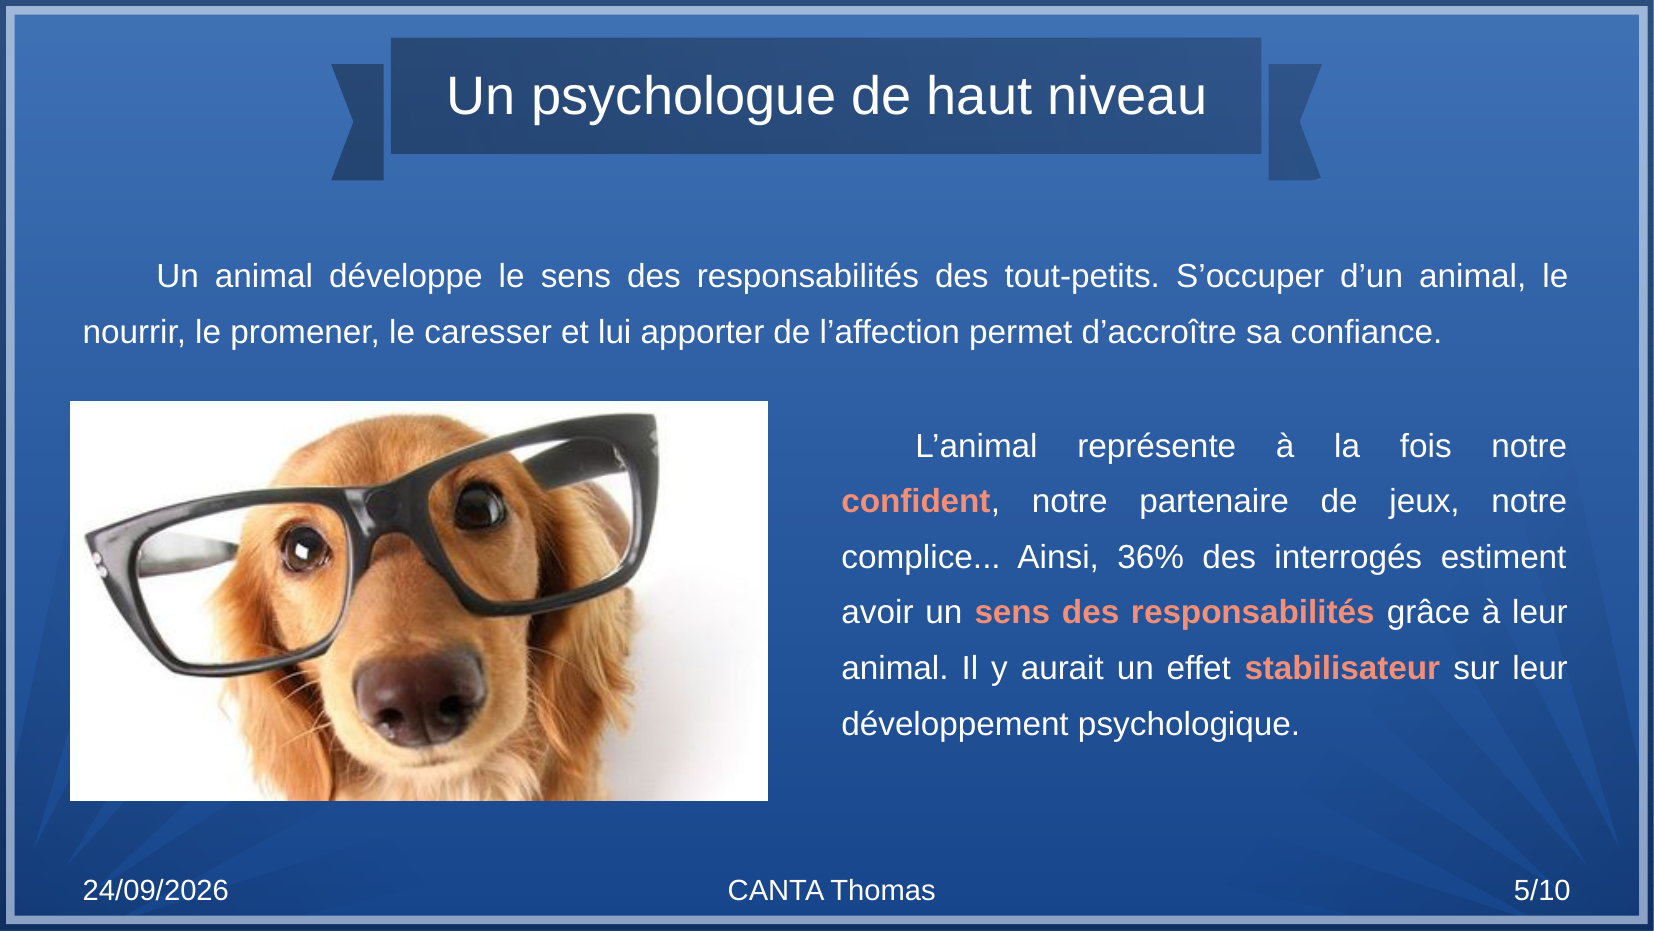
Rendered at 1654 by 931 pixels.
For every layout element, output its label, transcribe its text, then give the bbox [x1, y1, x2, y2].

text_box L’animal représente à la fois notre confident, notre partenaire de jeux, notre complice... Ainsi, 36% des interrogés estiment avoir un sens des responsabilités grâce à leur animal. Il y aurait un effet stabilisateur sur leur développement psychologique. [826, 401, 1583, 750]
picture [70, 401, 768, 801]
text_box Un animal développe le sens des responsabilités des tout-petits. S’occuper d’un animal, le nourrir, le promener, le caresser et lui apporter de l’affection permet d’accroître sa confiance. [82, 239, 1571, 367]
text_box Un psychologue de haut niveau [391, 37, 1264, 154]
